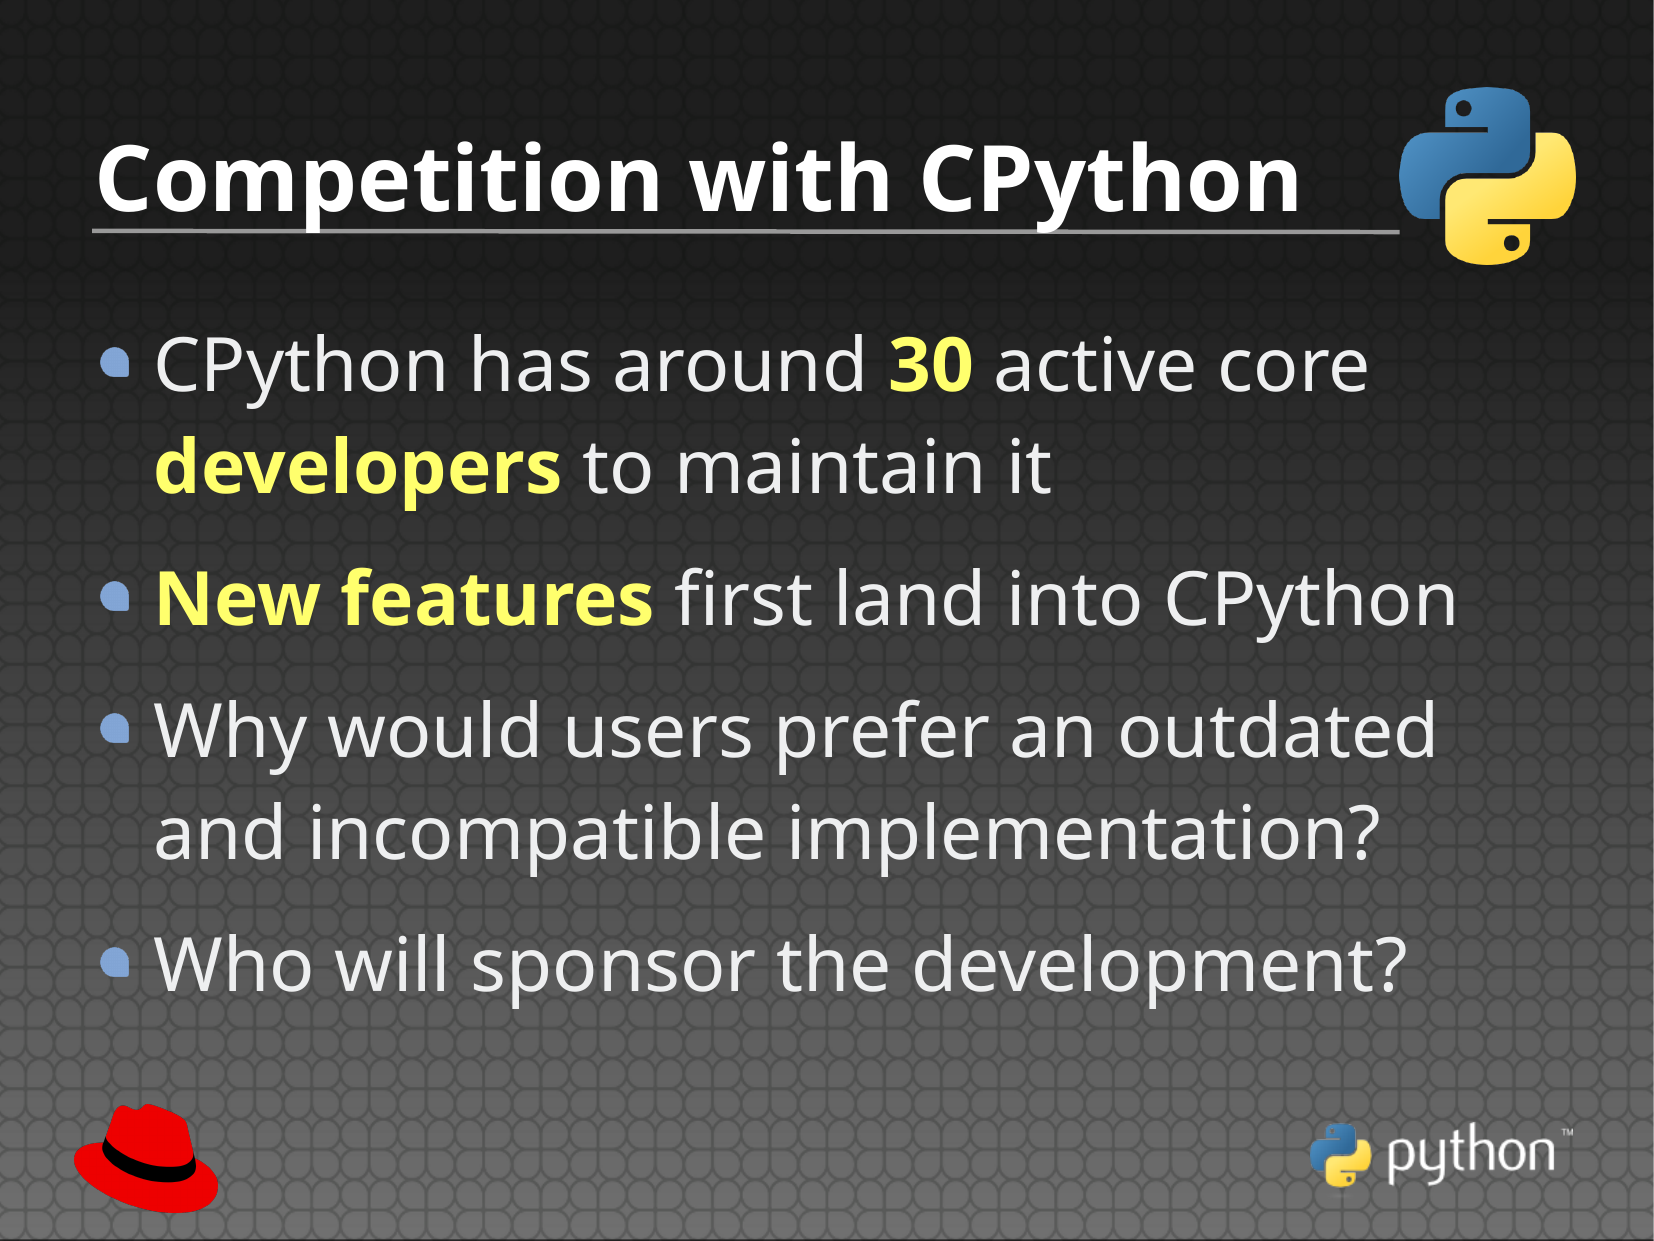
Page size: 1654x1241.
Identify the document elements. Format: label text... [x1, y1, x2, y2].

title Competition with CPython [94, 100, 1426, 251]
list CPython has around 30 active core developers to maintain it New features first land into CPython Why would users prefer an outdated and incompatible implementation? Who will sponsor the development? [82, 311, 1571, 1068]
picture [0, 0, 1654, 1241]
